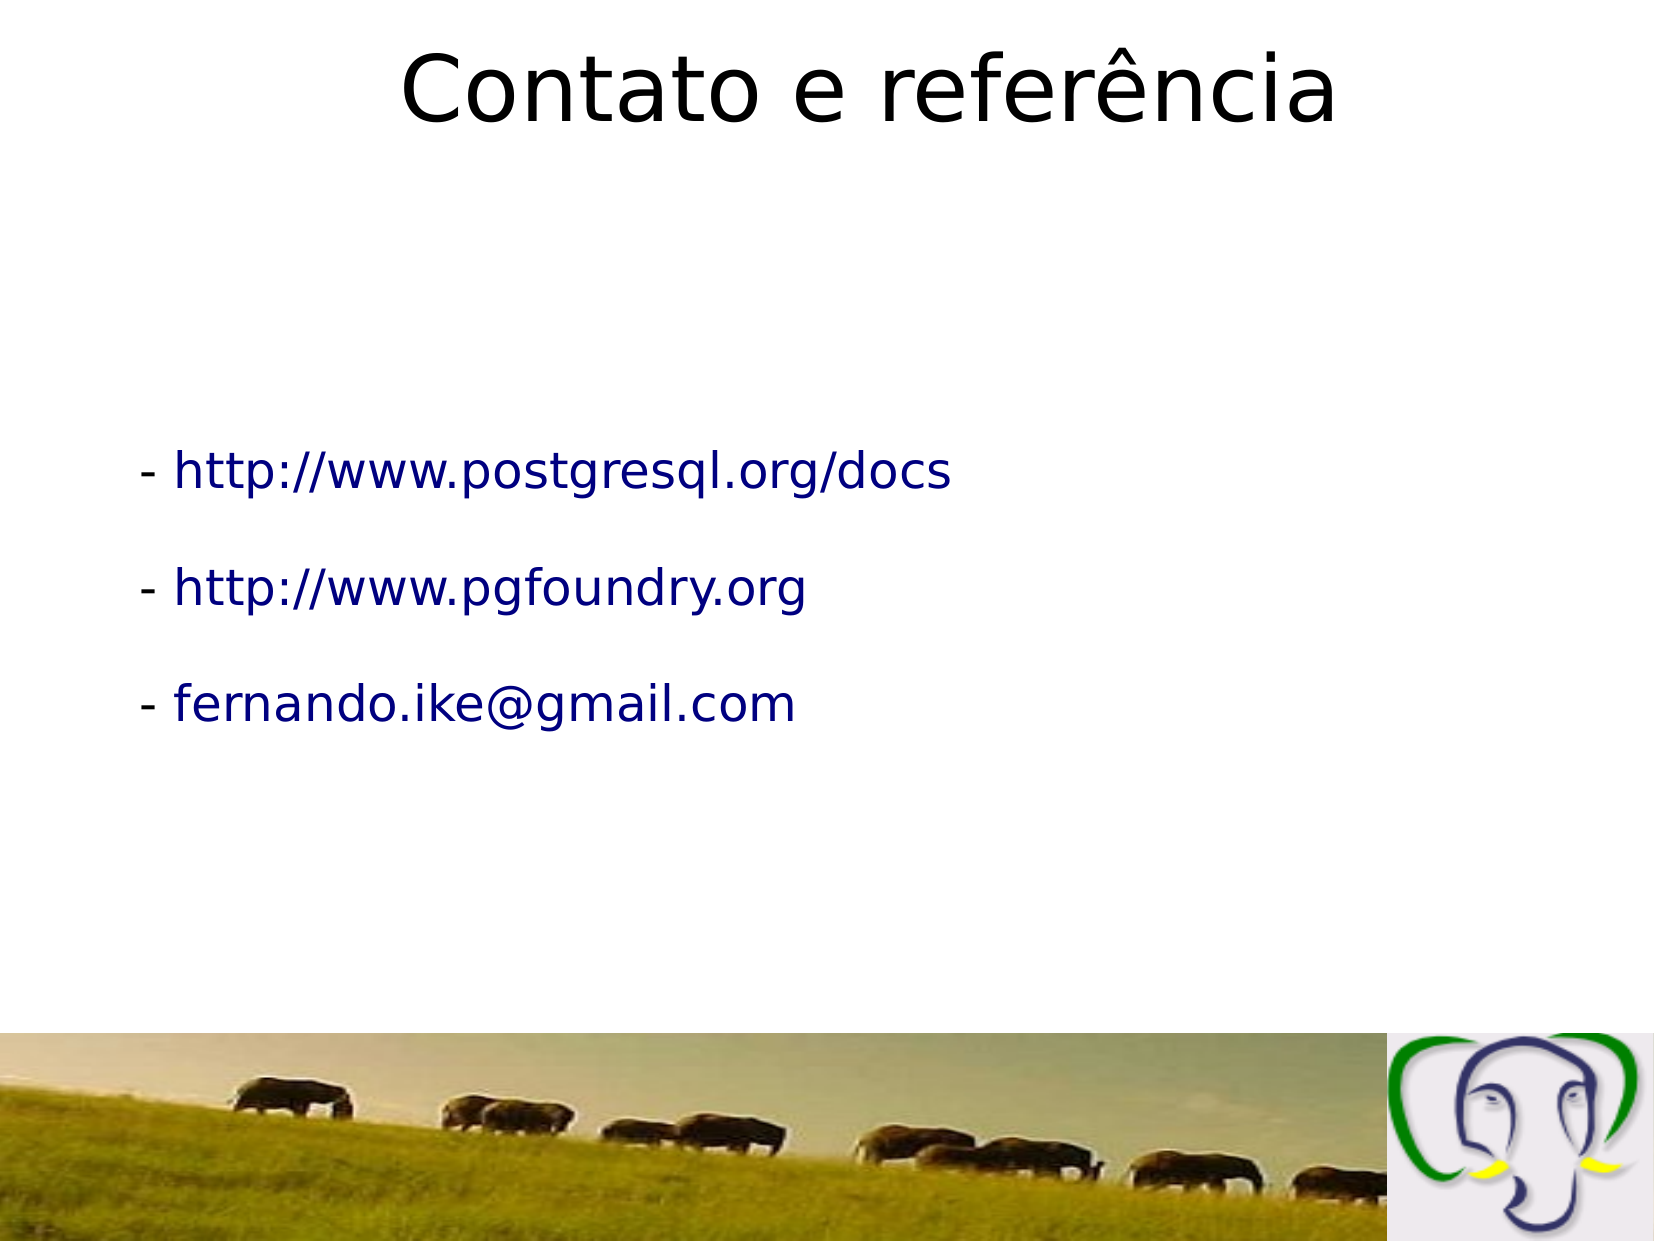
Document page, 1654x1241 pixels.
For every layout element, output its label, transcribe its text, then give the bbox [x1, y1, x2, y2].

title Contato e referência [88, 30, 1654, 149]
subtitle - http://www.postgresql.org/docs - http://www.pgfoundry.org - fernando.ike@gmail.com [88, 172, 1577, 1024]
picture [0, 1033, 1654, 1241]
